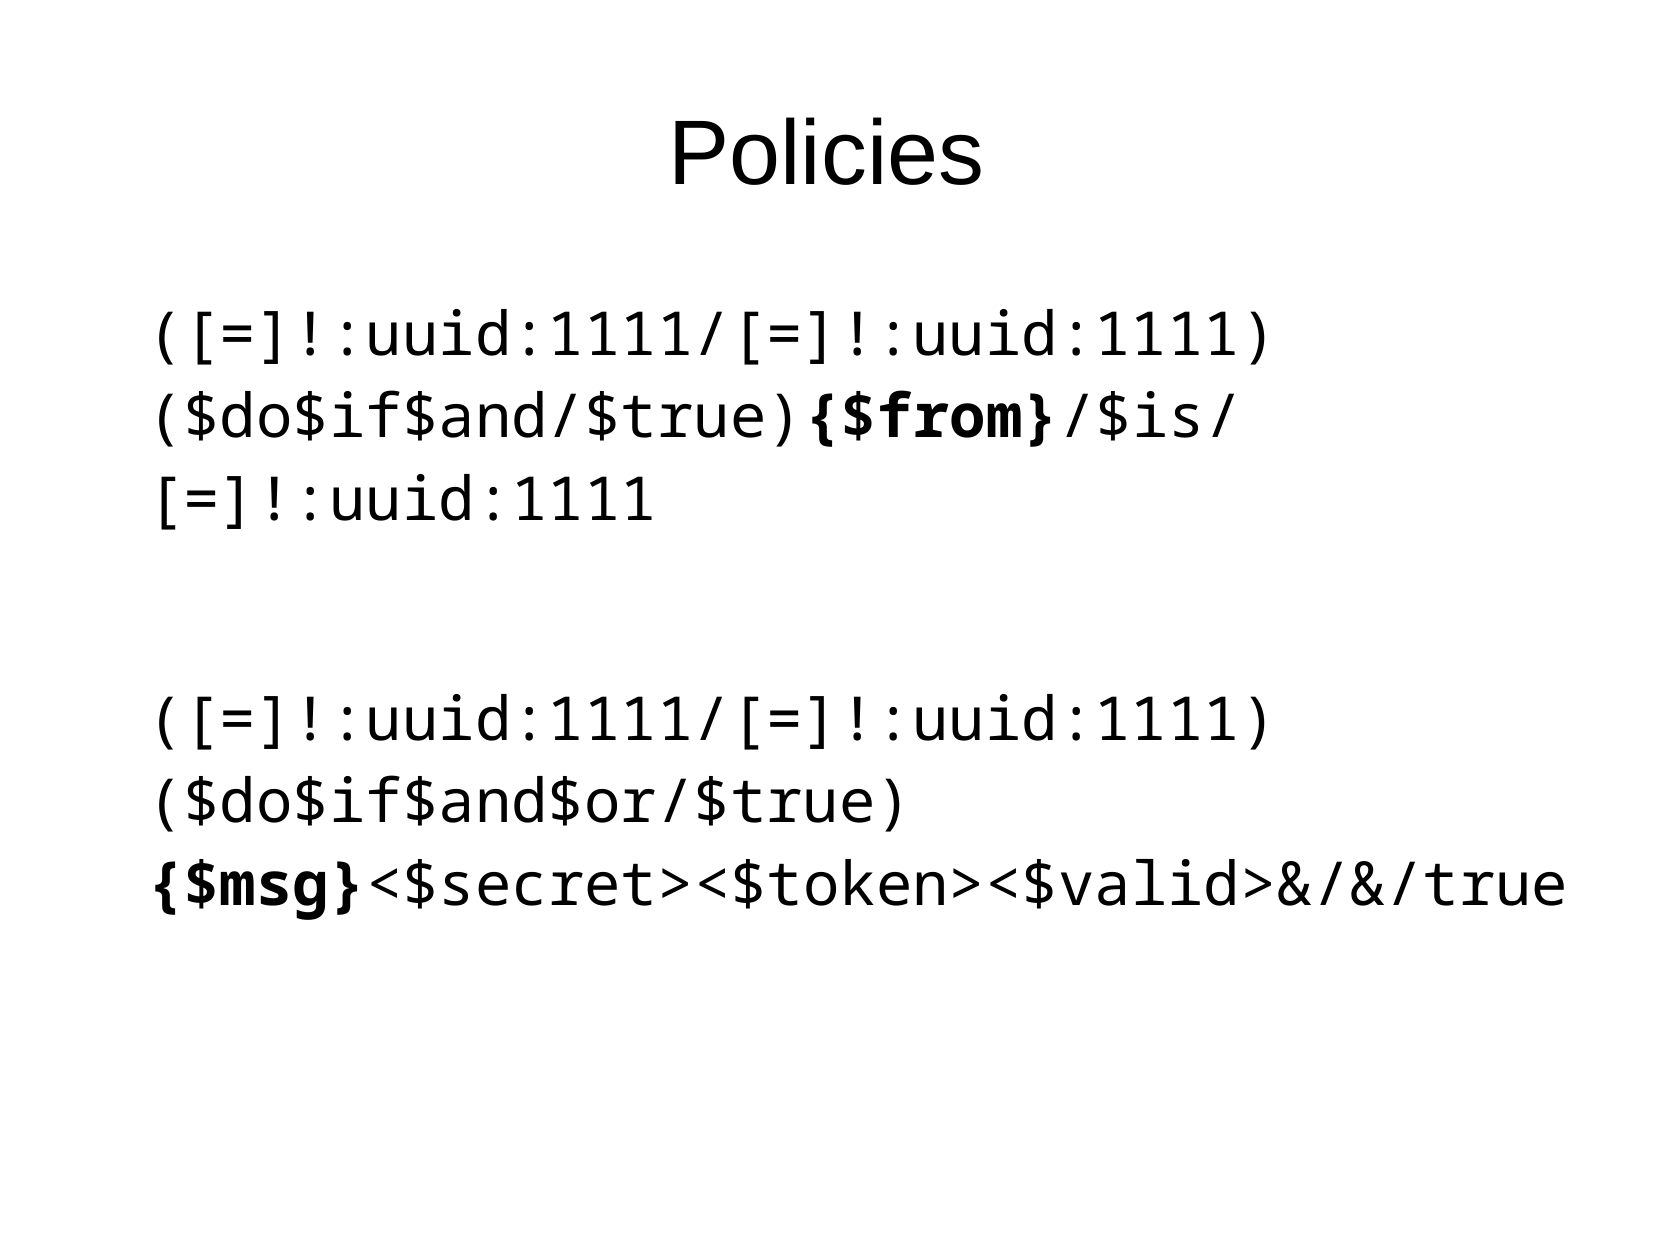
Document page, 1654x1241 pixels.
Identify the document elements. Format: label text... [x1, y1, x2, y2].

list ([=]!:uuid:1111/[=]!:uuid:1111)($do$if$and/$true){$from}/$is/[=]!:uuid:1111 ([=]!:uuid:1111/[=]!:uuid:1111)($do$if$and$or/$true){$msg}<$secret><$token><$valid>&/&/true [82, 290, 1571, 1010]
title Policies [82, 49, 1571, 257]
